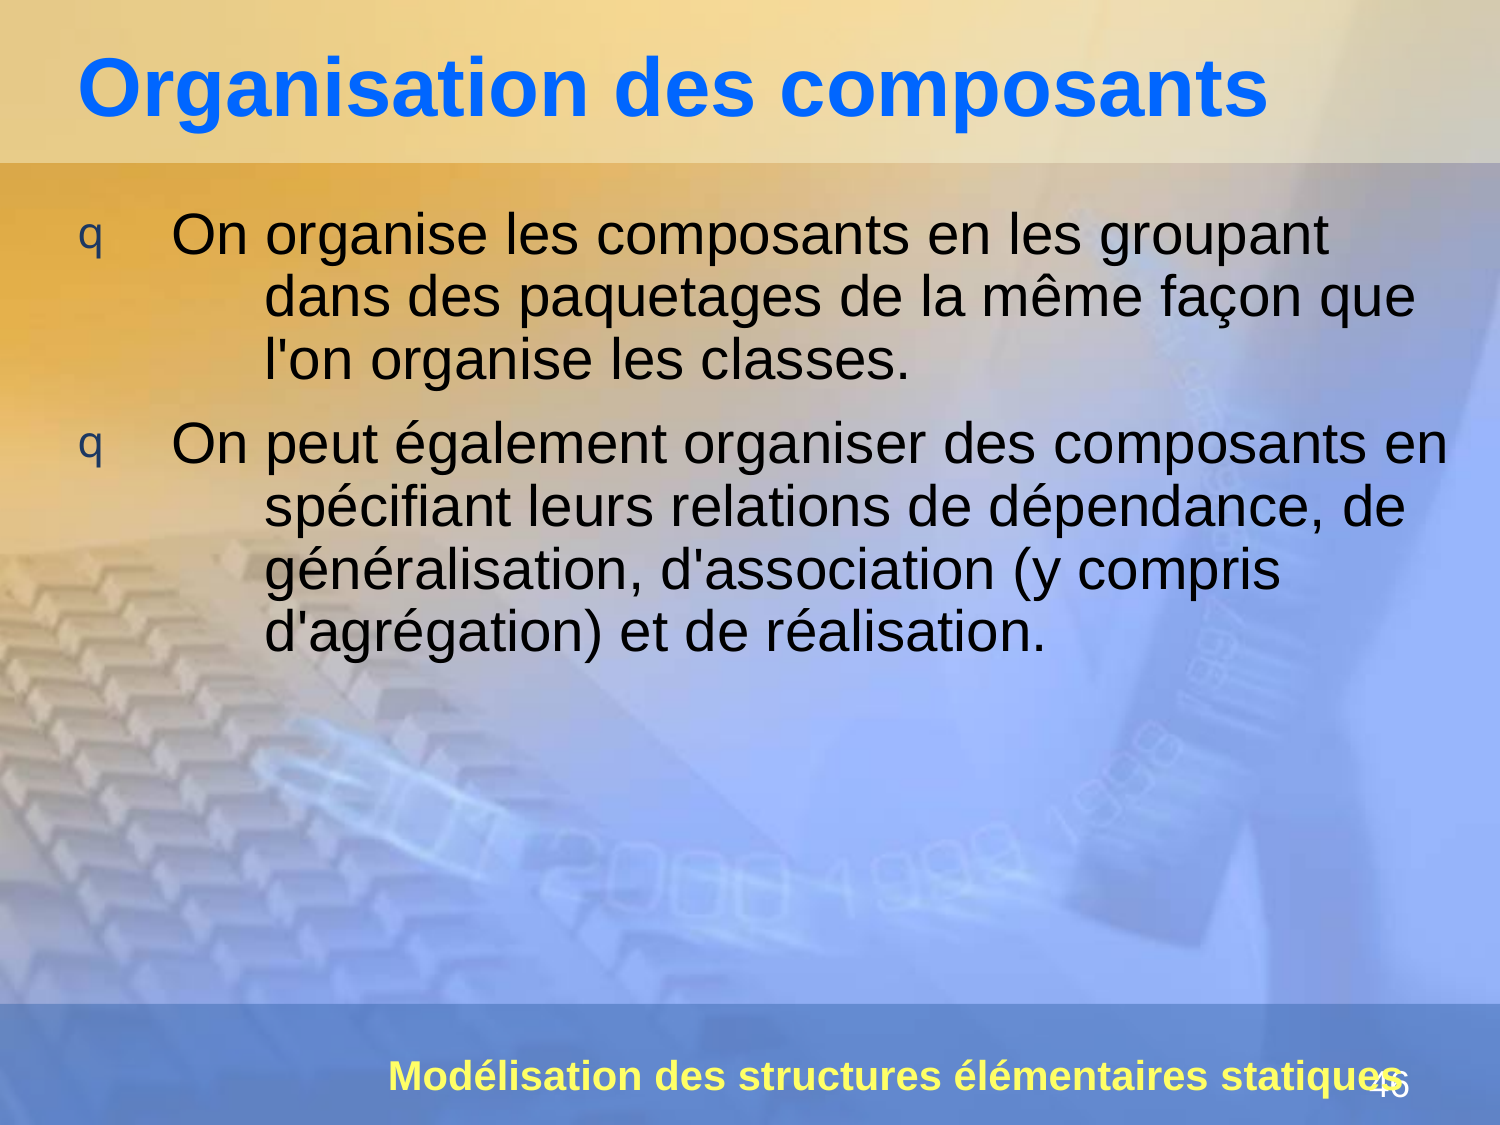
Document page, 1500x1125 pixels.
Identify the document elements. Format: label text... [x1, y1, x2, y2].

title Organisation des composants [62, 37, 1469, 143]
text_box Modélisation des structures élémentaires statiques [388, 1049, 1404, 1099]
list On organise les composants en les groupant dans des paquetages de la même façon que l'on organise les classes. On peut également organiser des composants en spécifiant leurs relations de dépendance, de généralisation, d'association (y compris d'agrégation) et de réalisation. [62, 196, 1470, 674]
